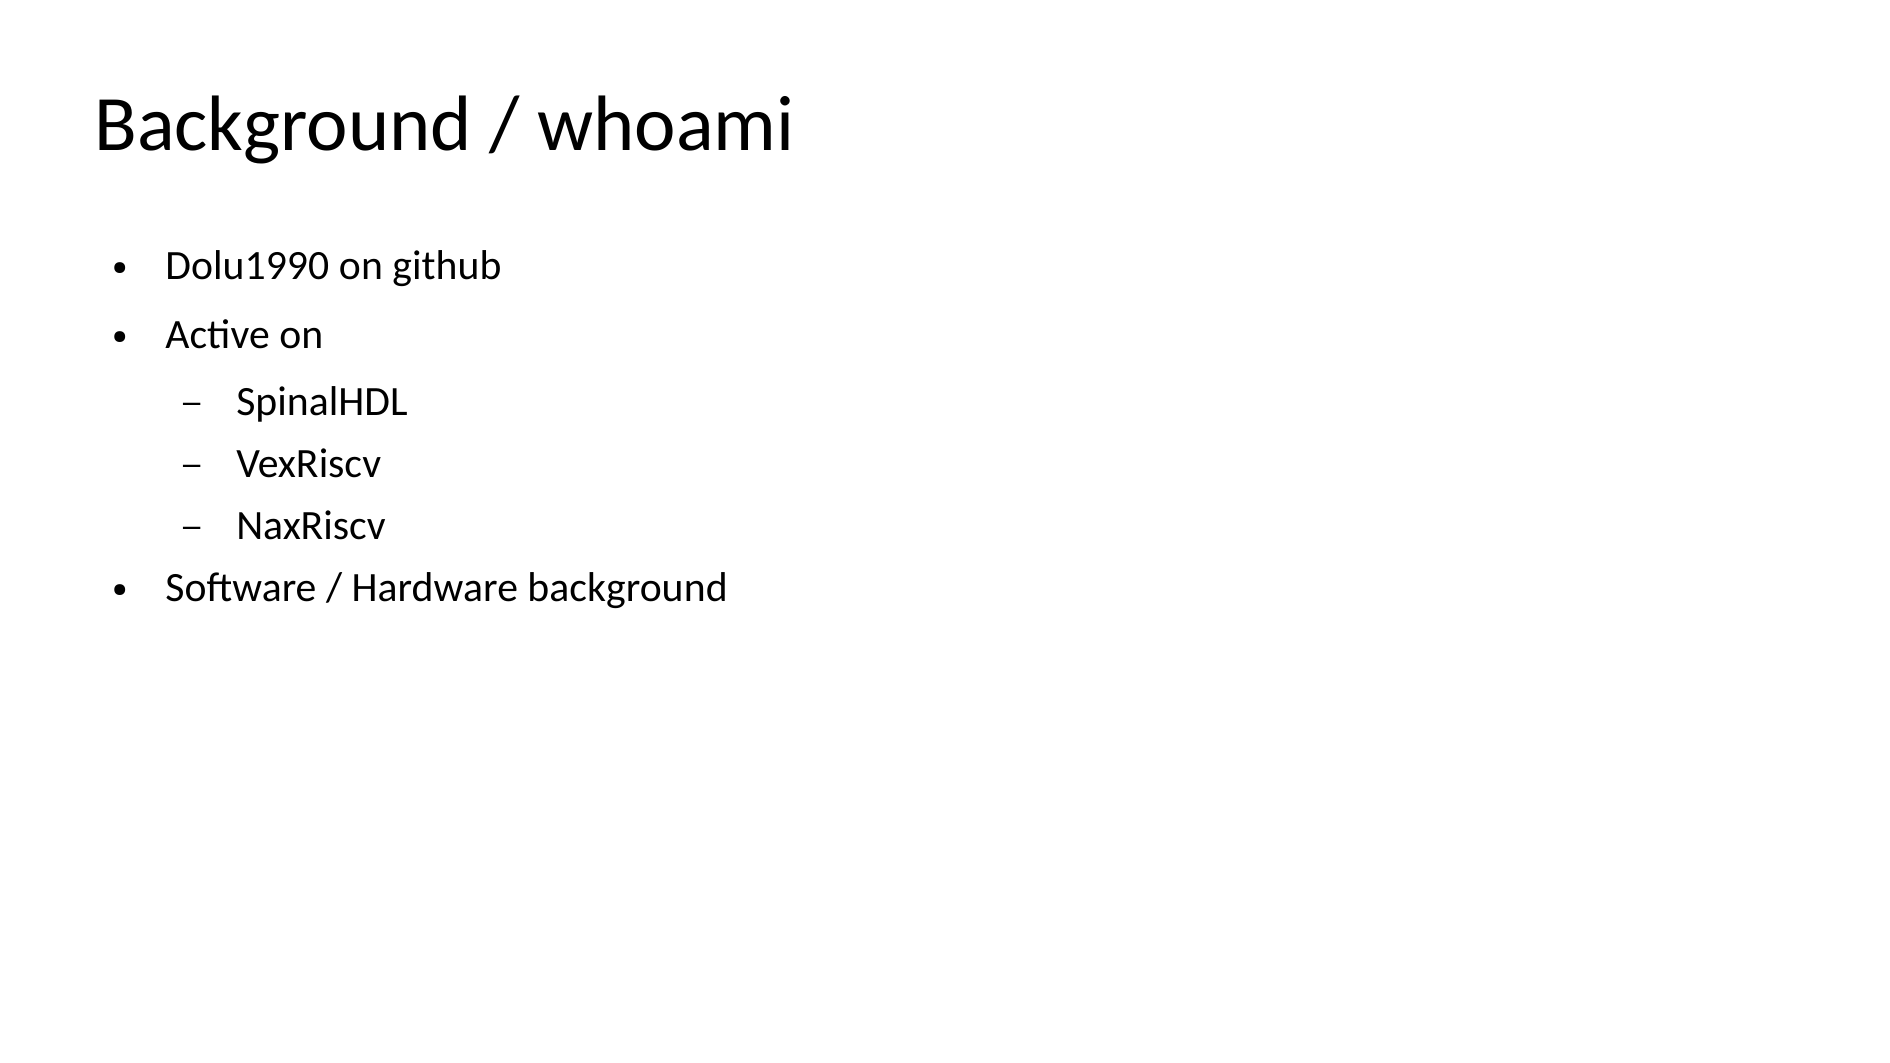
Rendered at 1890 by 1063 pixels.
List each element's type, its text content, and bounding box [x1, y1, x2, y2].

list Dolu1990 on github Active on SpinalHDL VexRiscv NaxRiscv Software / Hardware background [94, 248, 1890, 957]
title Background / whoami [94, 42, 1796, 220]
